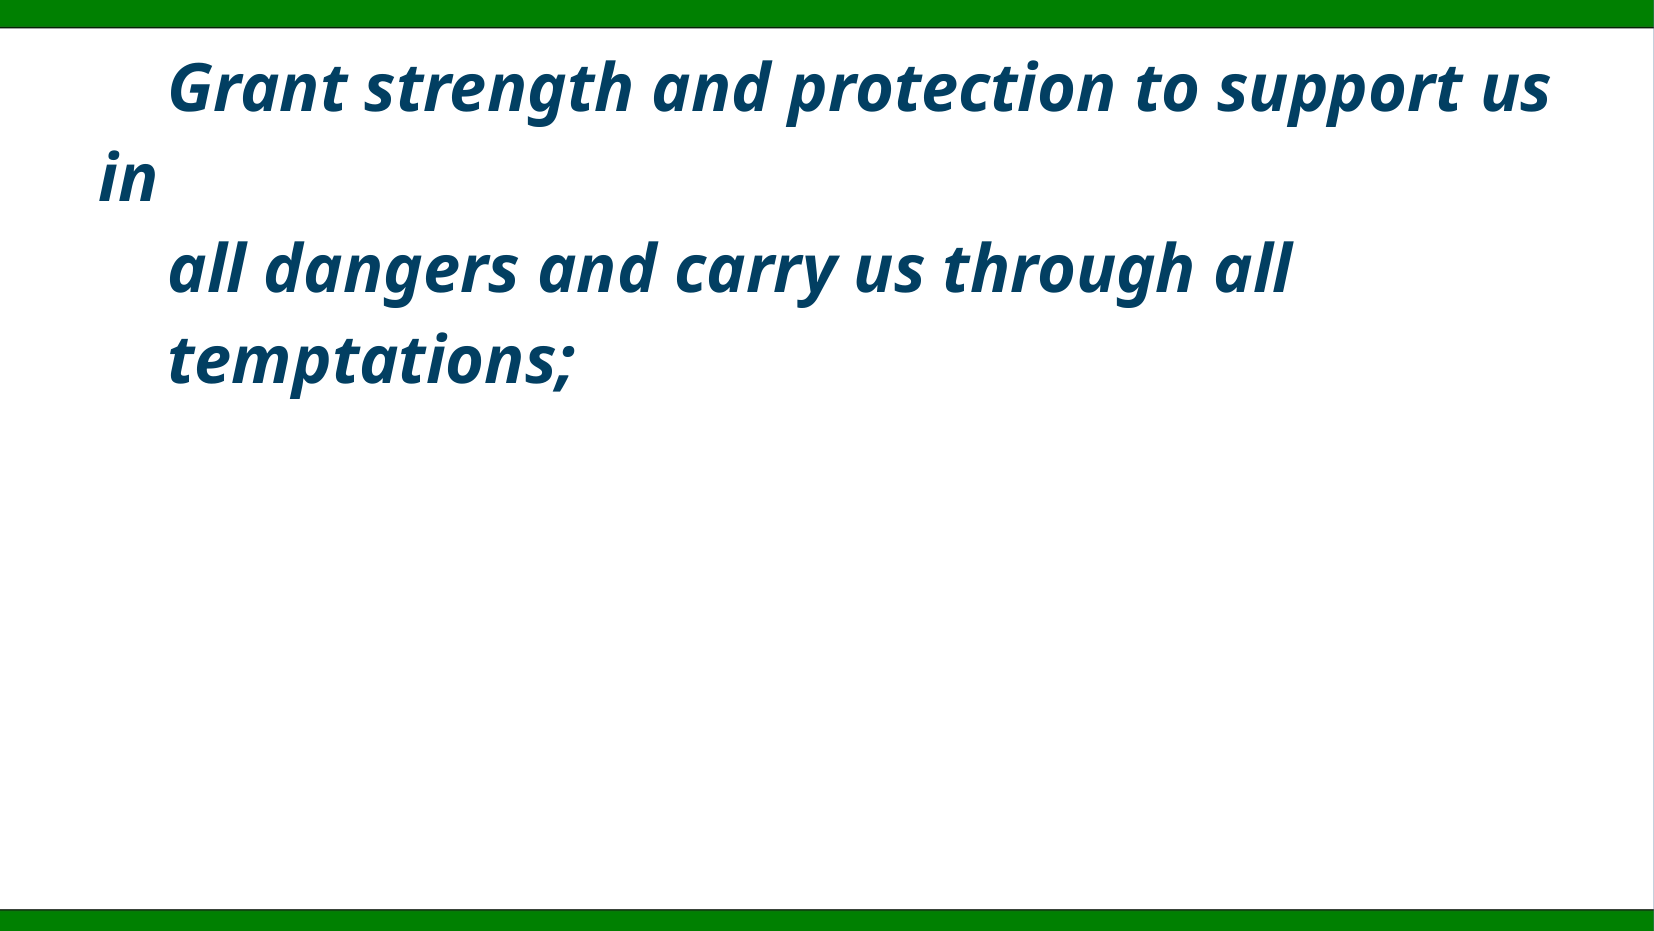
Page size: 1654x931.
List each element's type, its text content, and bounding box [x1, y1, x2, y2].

text_box Grant strength and protection to support us in all dangers and carry us through all temptations; [83, 32, 1584, 361]
picture [0, 0, 1654, 931]
